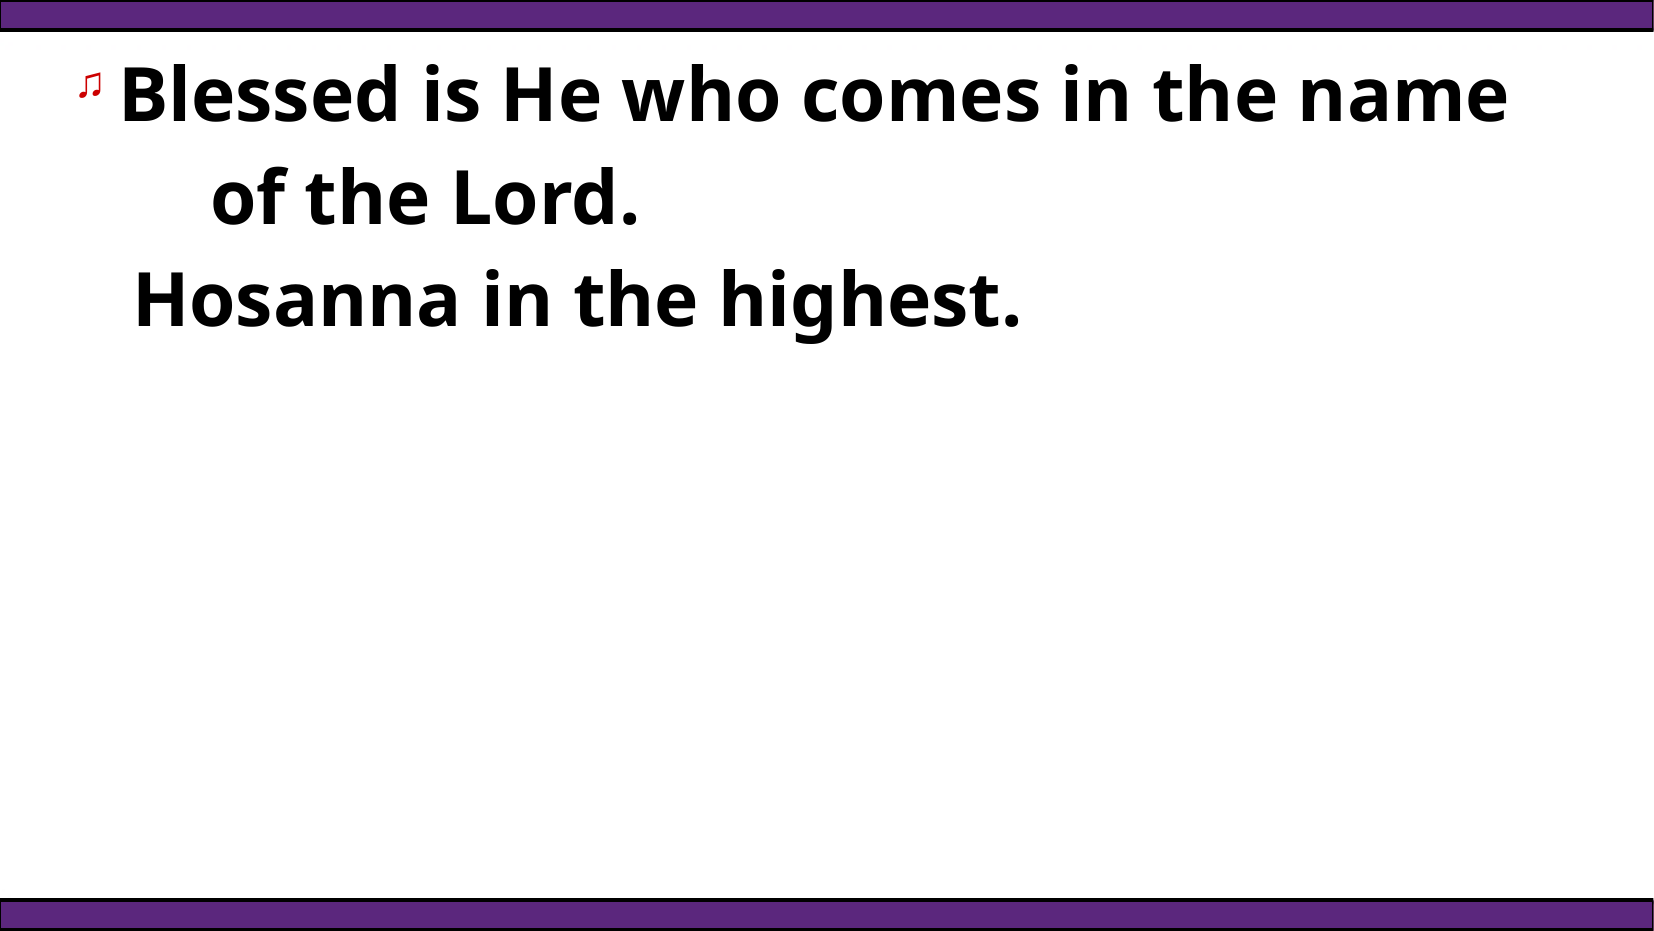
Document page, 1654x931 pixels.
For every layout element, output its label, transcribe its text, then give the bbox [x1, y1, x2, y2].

text_box [0, 900, 1654, 931]
text_box ♫ Blessed is He who comes in the name of the Lord. Hosanna in the highest. [58, 34, 1589, 349]
picture [0, 31, 1654, 900]
text_box [0, 0, 1654, 31]
